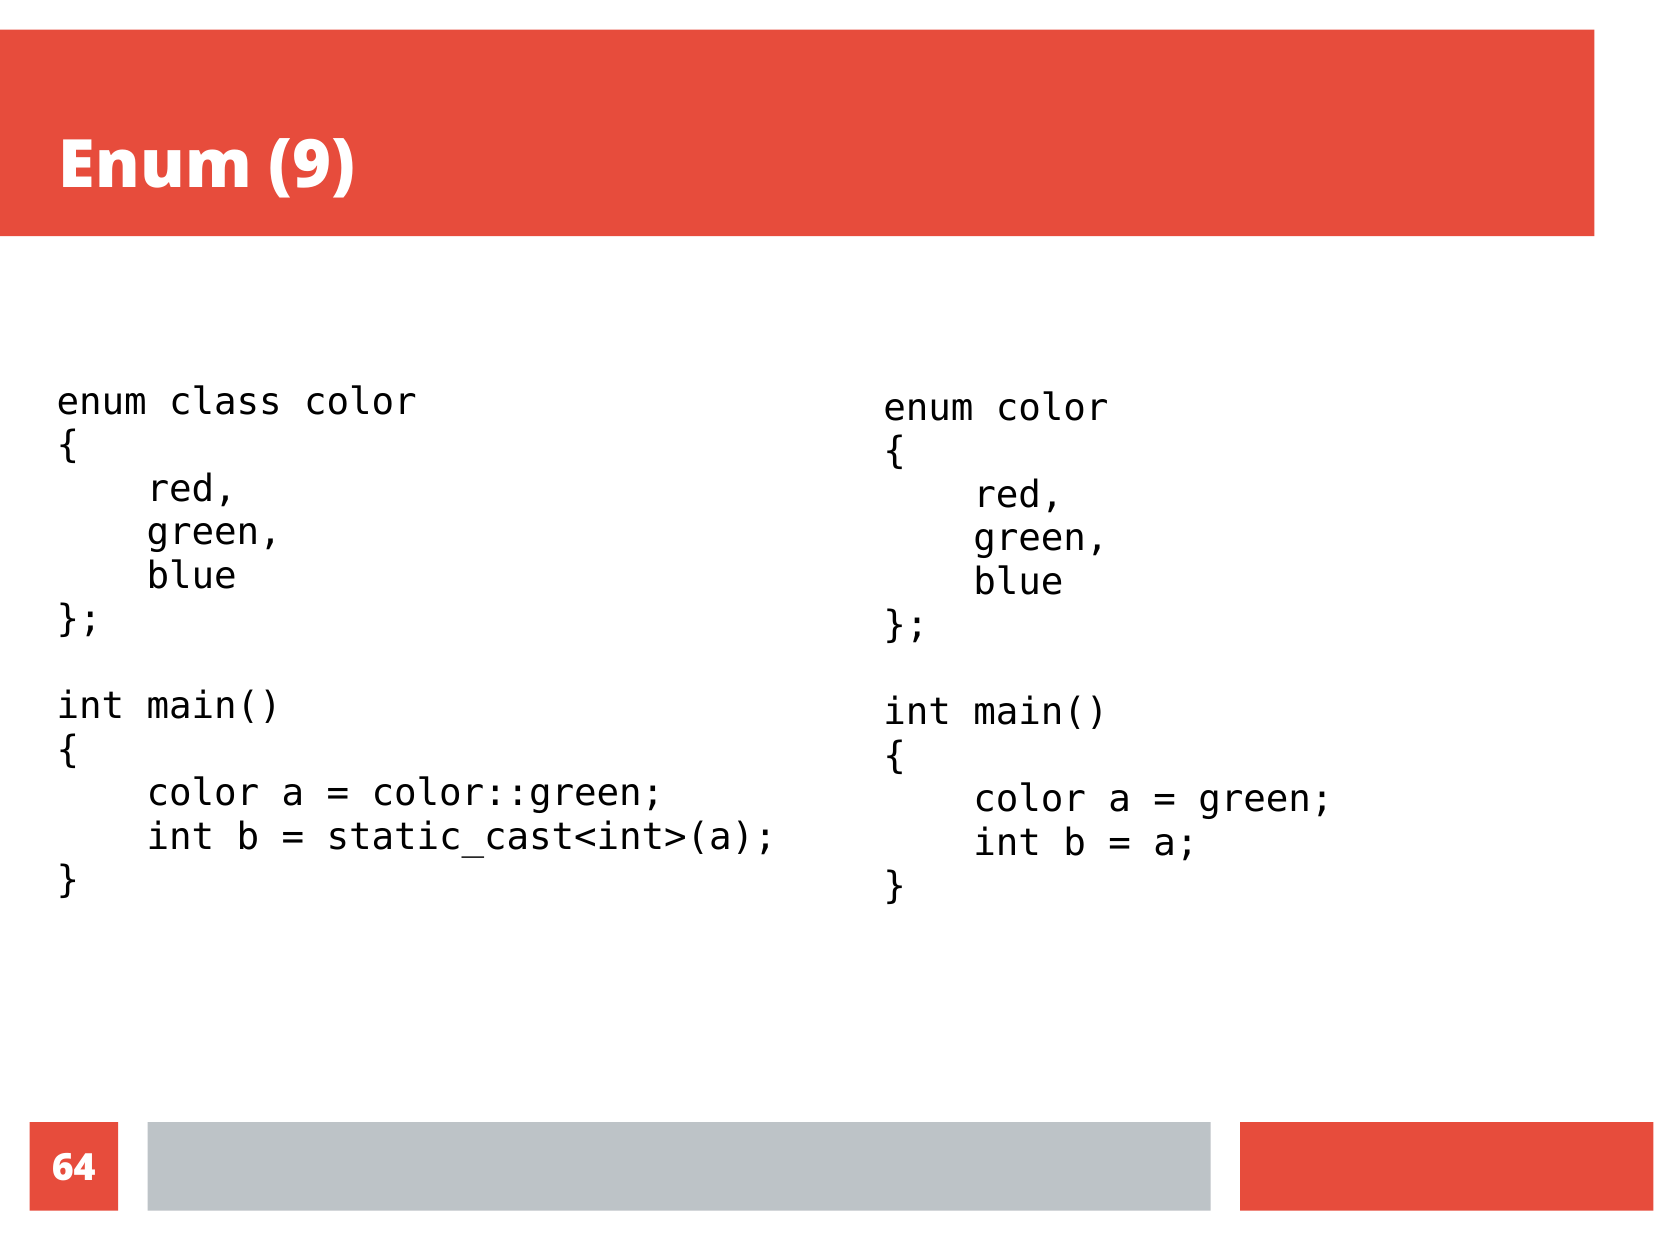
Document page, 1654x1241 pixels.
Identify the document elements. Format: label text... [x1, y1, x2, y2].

title Enum (9) [59, 59, 1595, 207]
text_box enum class color { red, green, blue }; int main() { color a = color::green; int b = static_cast<int>(a); } [41, 372, 804, 1001]
text_box enum color { red, green, blue }; int main() { color a = green; int b = a; } [868, 377, 1524, 1007]
